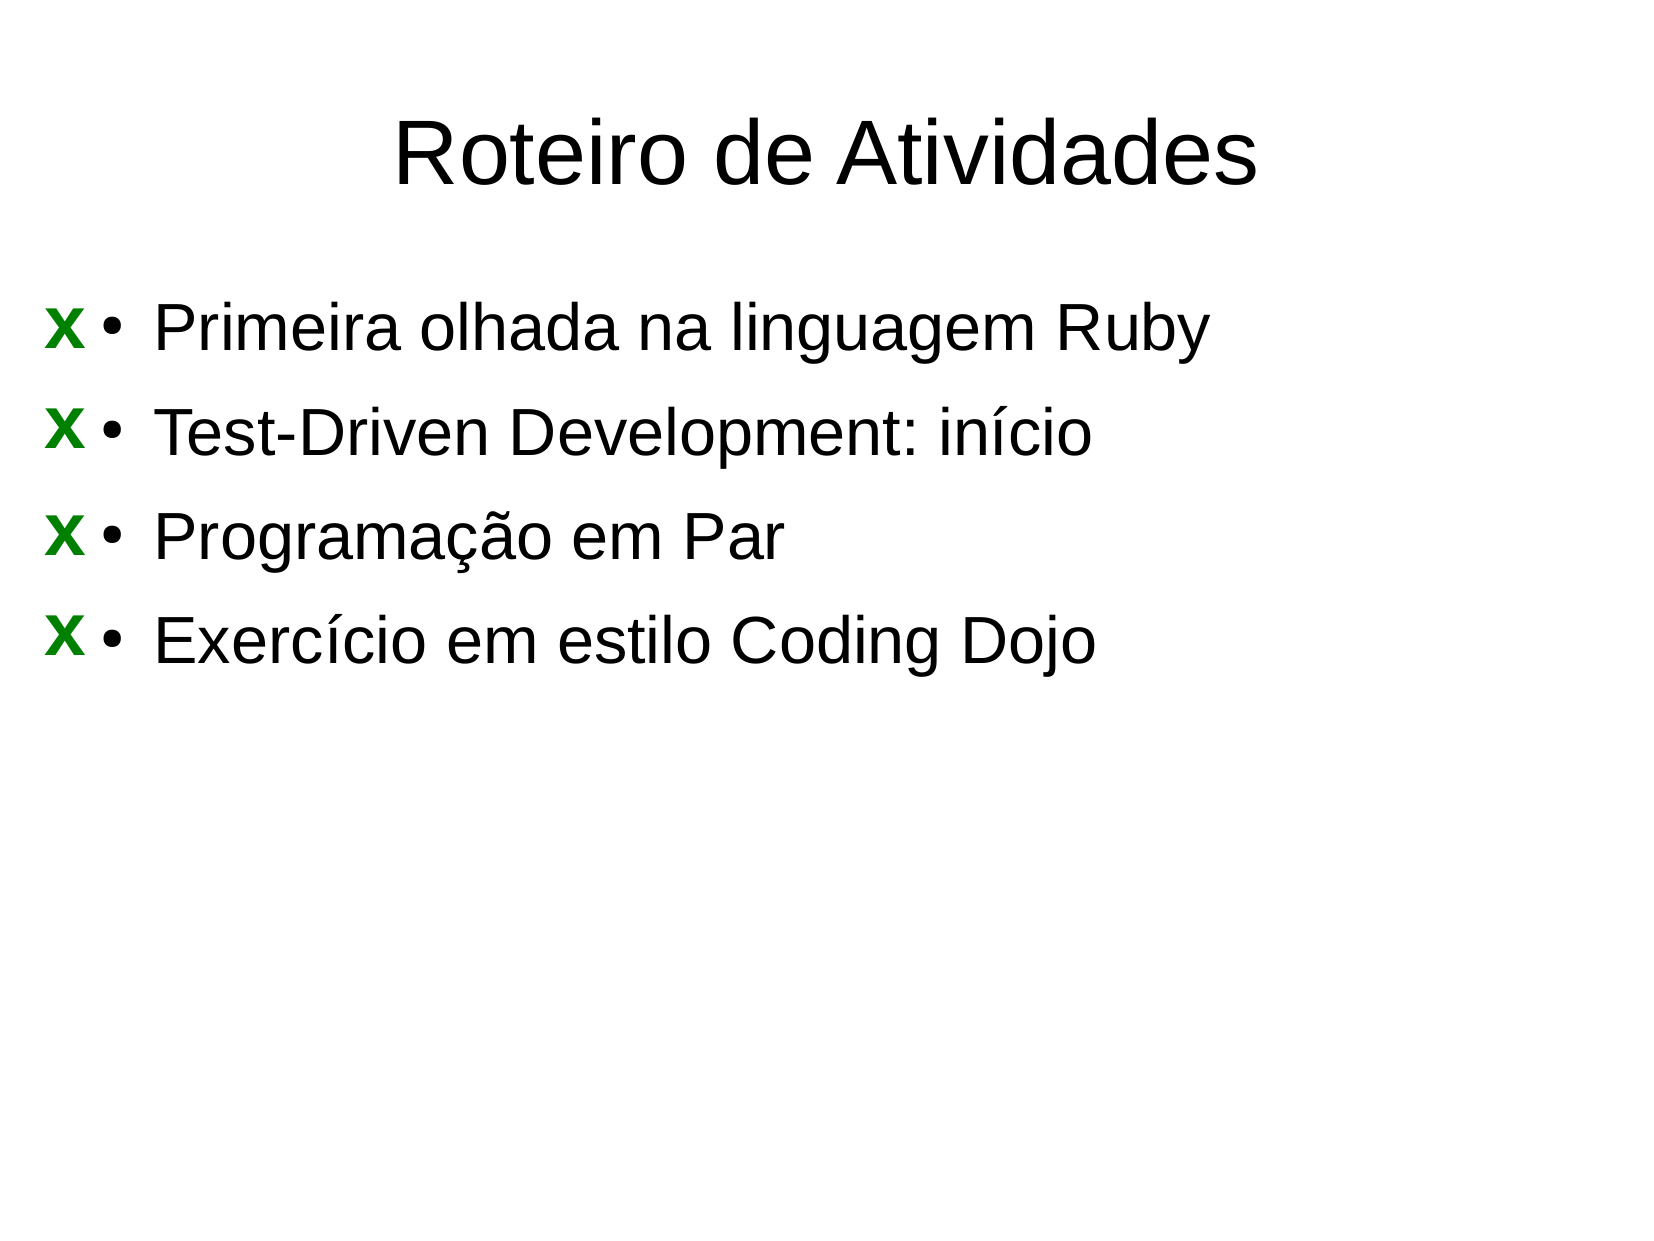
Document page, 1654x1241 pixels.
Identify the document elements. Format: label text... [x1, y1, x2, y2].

title Roteiro de Atividades [82, 49, 1571, 257]
text_box x [29, 580, 101, 680]
text_box x [29, 273, 101, 373]
text_box x [29, 373, 101, 473]
text_box x [29, 480, 101, 579]
list Primeira olhada na linguagem Ruby Test-Driven Development: início Programação em Par Exercício em estilo Coding Dojo [82, 290, 1571, 1109]
